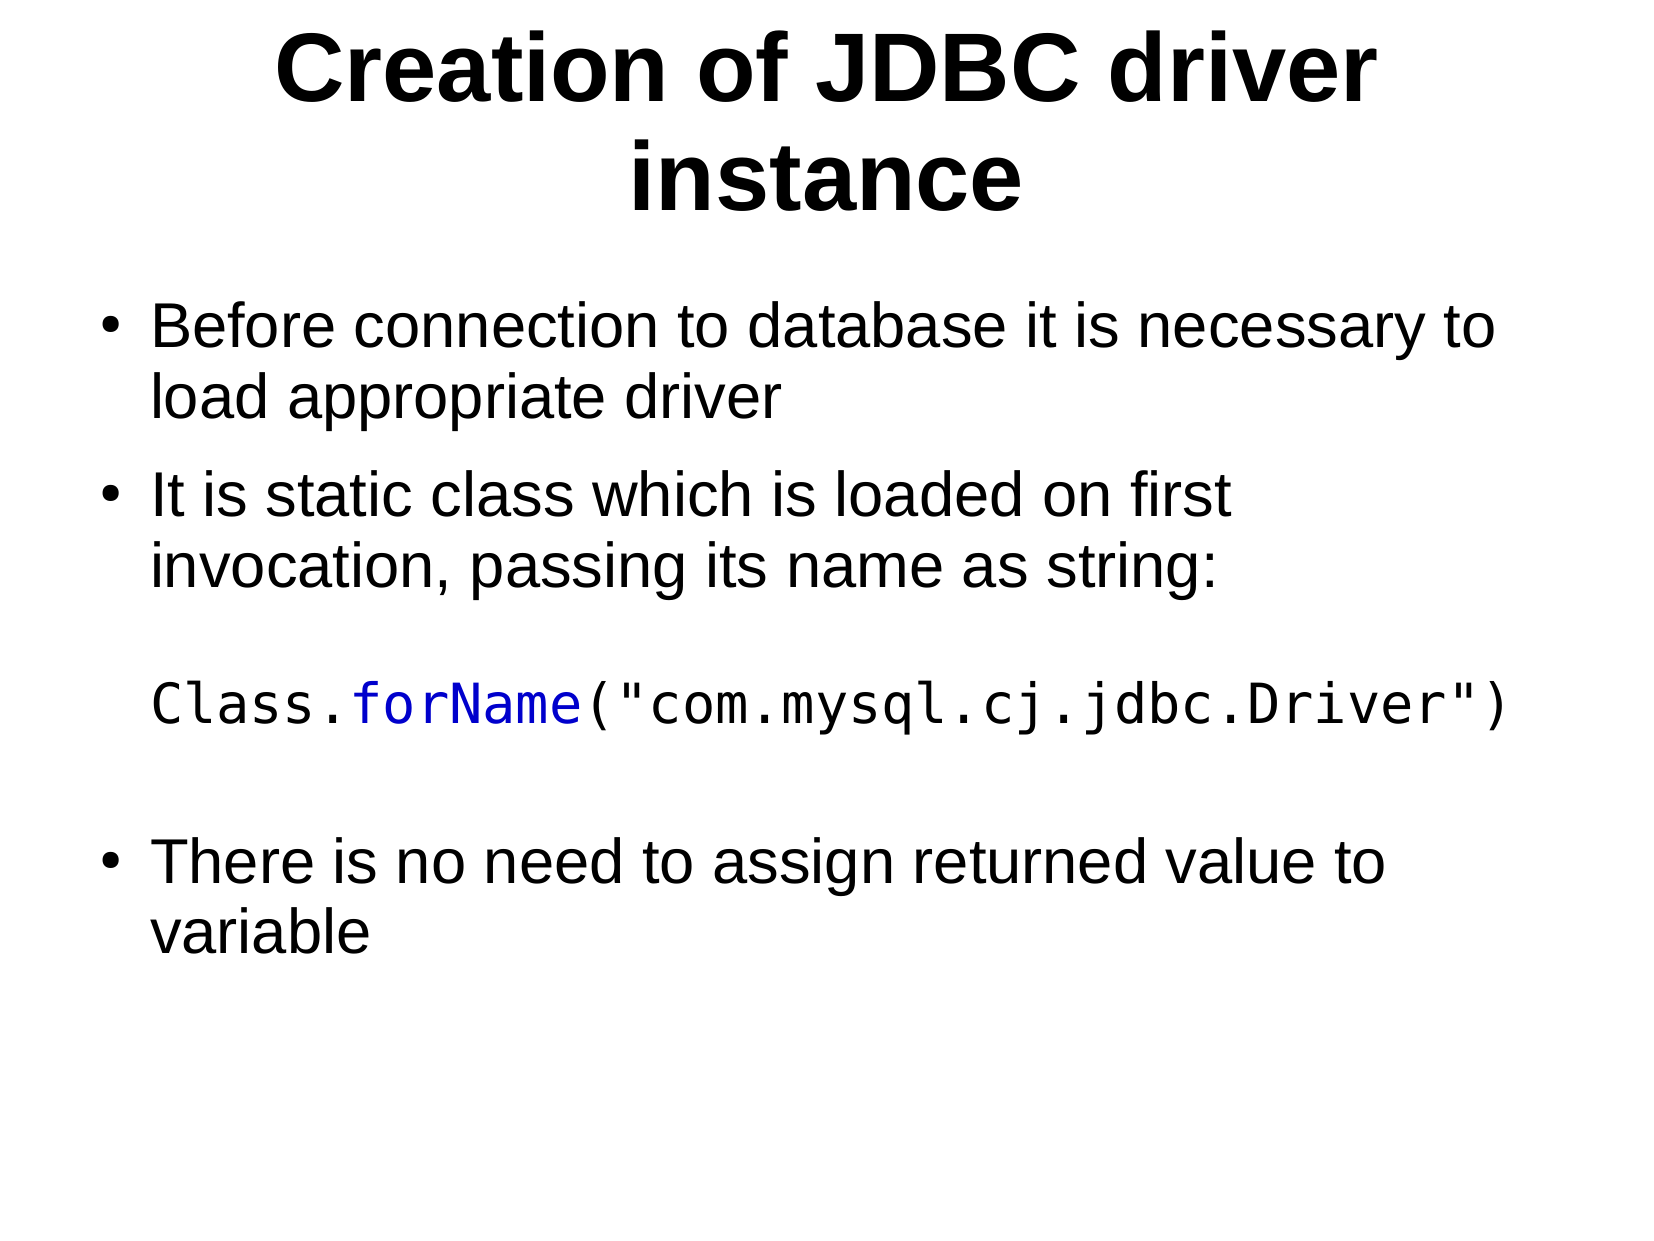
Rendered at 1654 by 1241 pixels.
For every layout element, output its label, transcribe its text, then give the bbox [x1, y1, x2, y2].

list Before connection to database it is necessary to load appropriate driver It is static class which is loaded on first invocation, passing its name as string: Class.forName("com.mysql.cj.jdbc.Driver") There is no need to assign returned value to variable [82, 290, 1538, 1010]
title Creation of JDBC driver instance [82, 12, 1571, 232]
